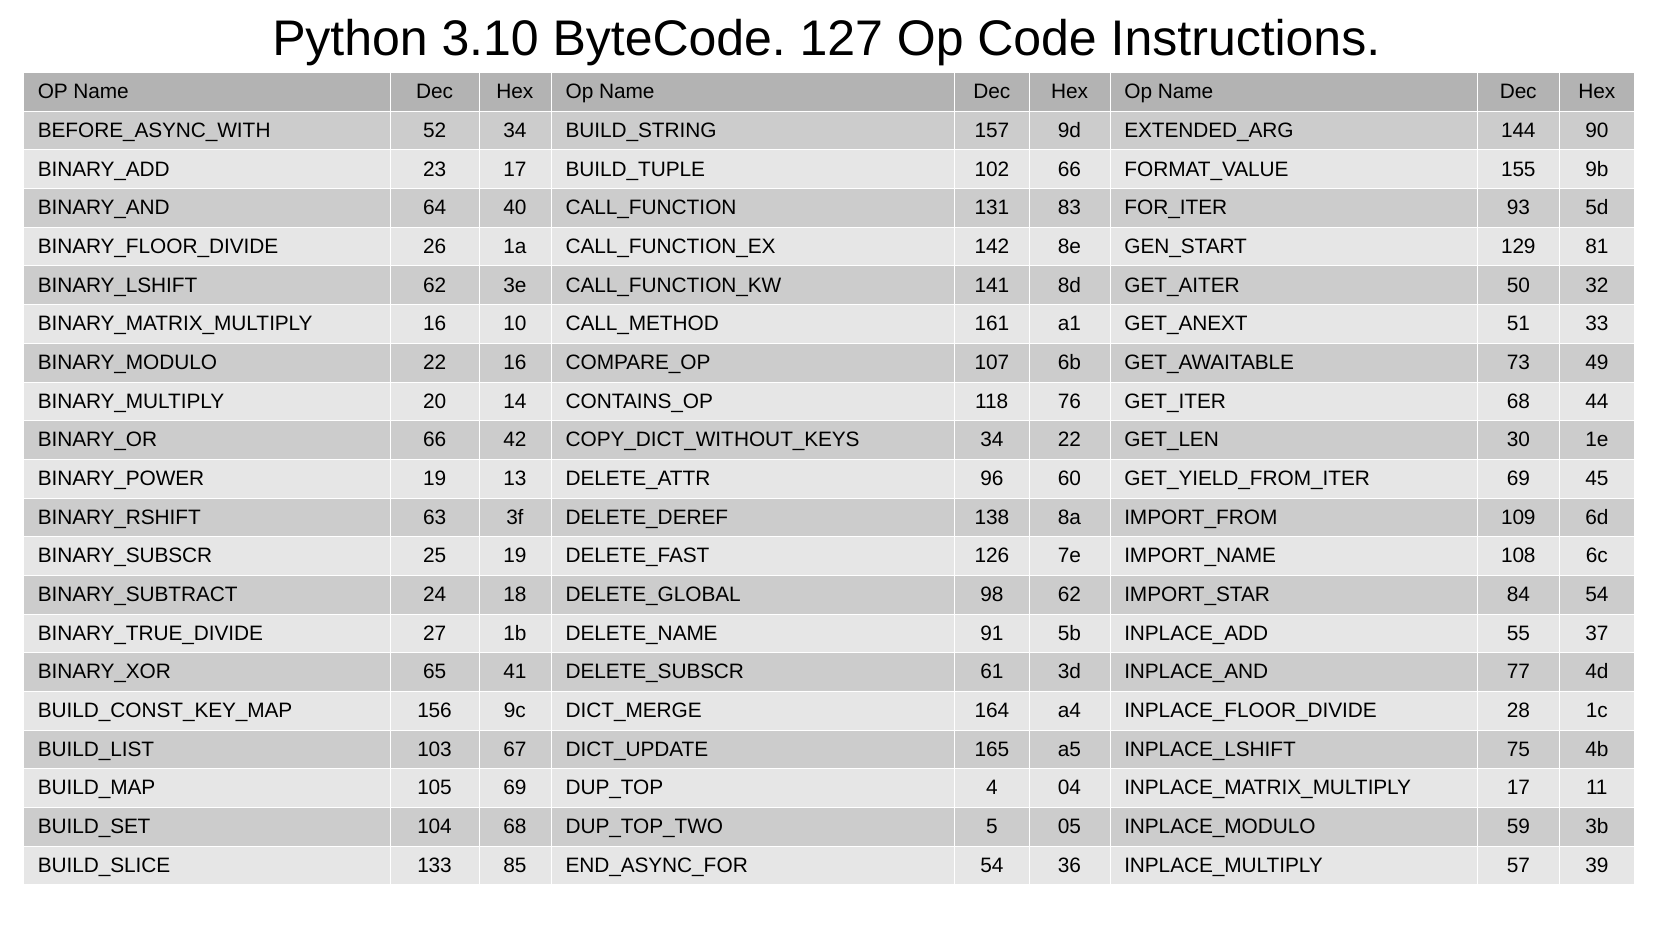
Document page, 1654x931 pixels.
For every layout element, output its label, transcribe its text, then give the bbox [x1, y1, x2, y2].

table_header Dec [1478, 73, 1559, 111]
table_cell GET_YIELD_FROM_ITER [1111, 460, 1477, 498]
table_cell 107 [955, 344, 1029, 382]
table_cell 62 [1030, 576, 1110, 614]
table_cell 9b [1560, 150, 1634, 188]
table_cell GET_AITER [1111, 266, 1477, 304]
table_cell a1 [1030, 305, 1110, 343]
table_cell 118 [955, 383, 1029, 420]
table_cell 76 [1030, 383, 1110, 420]
table_cell 5b [1030, 615, 1110, 652]
table_cell 17 [480, 150, 551, 188]
table_cell 75 [1478, 731, 1559, 768]
table_cell 9d [1030, 112, 1110, 149]
table_cell 131 [955, 189, 1029, 227]
table_cell 04 [1030, 769, 1110, 807]
table_cell BEFORE_ASYNC_WITH [24, 112, 390, 149]
table_cell 66 [391, 421, 479, 459]
table_header Hex [1030, 73, 1110, 111]
table_cell 105 [391, 769, 479, 807]
table_cell 144 [1478, 112, 1559, 149]
table_cell 7e [1030, 537, 1110, 575]
table_cell 5d [1560, 189, 1634, 227]
table_cell BINARY_POWER [24, 460, 390, 498]
table_cell 61 [955, 653, 1029, 691]
table_cell 5 [955, 808, 1029, 846]
table_cell 8e [1030, 228, 1110, 265]
table_cell IMPORT_STAR [1111, 576, 1477, 614]
table_cell BINARY_FLOOR_DIVIDE [24, 228, 390, 265]
table_cell 55 [1478, 615, 1559, 652]
table_cell DELETE_GLOBAL [552, 576, 954, 614]
table_cell DELETE_SUBSCR [552, 653, 954, 691]
table_cell 22 [1030, 421, 1110, 459]
table_cell CALL_FUNCTION_EX [552, 228, 954, 265]
table_cell 19 [391, 460, 479, 498]
table_cell COPY_DICT_WITHOUT_KEYS [552, 421, 954, 459]
table_cell 156 [391, 692, 479, 730]
table_cell 22 [391, 344, 479, 382]
table_cell 16 [480, 344, 551, 382]
table_cell 11 [1560, 769, 1634, 807]
table_cell 64 [391, 189, 479, 227]
table_cell DICT_MERGE [552, 692, 954, 730]
table_cell 4d [1560, 653, 1634, 691]
table_cell BUILD_SLICE [24, 847, 390, 884]
table_cell GET_LEN [1111, 421, 1477, 459]
table_cell 68 [1478, 383, 1559, 420]
table_cell 49 [1560, 344, 1634, 382]
table_cell 91 [955, 615, 1029, 652]
table_cell DUP_TOP [552, 769, 954, 807]
table_cell 30 [1478, 421, 1559, 459]
table_cell 103 [391, 731, 479, 768]
table_header OP Name [24, 73, 390, 111]
table_cell BUILD_SET [24, 808, 390, 846]
table_cell 62 [391, 266, 479, 304]
table_cell BINARY_RSHIFT [24, 499, 390, 536]
table_cell INPLACE_AND [1111, 653, 1477, 691]
table_cell 164 [955, 692, 1029, 730]
table_cell 24 [391, 576, 479, 614]
table_cell BINARY_OR [24, 421, 390, 459]
table_cell 52 [391, 112, 479, 149]
table_cell BINARY_SUBSCR [24, 537, 390, 575]
table_cell BINARY_ADD [24, 150, 390, 188]
table_cell GET_ANEXT [1111, 305, 1477, 343]
table_cell 165 [955, 731, 1029, 768]
table_cell 81 [1560, 228, 1634, 265]
table_cell 85 [480, 847, 551, 884]
table_cell DELETE_NAME [552, 615, 954, 652]
table_cell 93 [1478, 189, 1559, 227]
table_cell 3d [1030, 653, 1110, 691]
table_cell BINARY_TRUE_DIVIDE [24, 615, 390, 652]
table_cell INPLACE_MULTIPLY [1111, 847, 1477, 884]
table_cell 45 [1560, 460, 1634, 498]
table_cell INPLACE_MODULO [1111, 808, 1477, 846]
table_cell 54 [1560, 576, 1634, 614]
table_cell 28 [1478, 692, 1559, 730]
table_cell BINARY_XOR [24, 653, 390, 691]
table_cell INPLACE_LSHIFT [1111, 731, 1477, 768]
table_cell 8a [1030, 499, 1110, 536]
table_cell 41 [480, 653, 551, 691]
table_cell INPLACE_ADD [1111, 615, 1477, 652]
table_cell FORMAT_VALUE [1111, 150, 1477, 188]
table_cell 104 [391, 808, 479, 846]
table_cell a4 [1030, 692, 1110, 730]
table_cell 4b [1560, 731, 1634, 768]
table_cell 3e [480, 266, 551, 304]
table_cell 141 [955, 266, 1029, 304]
table_cell 155 [1478, 150, 1559, 188]
table_header Hex [480, 73, 551, 111]
table_cell 65 [391, 653, 479, 691]
table_cell BUILD_LIST [24, 731, 390, 768]
table_cell DELETE_FAST [552, 537, 954, 575]
table_cell END_ASYNC_FOR [552, 847, 954, 884]
table_cell 40 [480, 189, 551, 227]
table_cell COMPARE_OP [552, 344, 954, 382]
table_cell GEN_START [1111, 228, 1477, 265]
table_cell 98 [955, 576, 1029, 614]
table_cell 50 [1478, 266, 1559, 304]
table_cell 66 [1030, 150, 1110, 188]
table_cell IMPORT_FROM [1111, 499, 1477, 536]
table_cell GET_AWAITABLE [1111, 344, 1477, 382]
table_cell BINARY_MATRIX_MULTIPLY [24, 305, 390, 343]
table_cell 42 [480, 421, 551, 459]
table_cell BUILD_STRING [552, 112, 954, 149]
table_cell DICT_UPDATE [552, 731, 954, 768]
table_cell EXTENDED_ARG [1111, 112, 1477, 149]
table_header Dec [391, 73, 479, 111]
table_cell 129 [1478, 228, 1559, 265]
table_cell 37 [1560, 615, 1634, 652]
table_cell 3f [480, 499, 551, 536]
table_cell a5 [1030, 731, 1110, 768]
table_cell 83 [1030, 189, 1110, 227]
table_cell 8d [1030, 266, 1110, 304]
table_cell 1c [1560, 692, 1634, 730]
title Python 3.10 ByteCode. 127 Op Code Instructions. [82, 1, 1571, 72]
table_cell 68 [480, 808, 551, 846]
table_cell BINARY_LSHIFT [24, 266, 390, 304]
table_cell 57 [1478, 847, 1559, 884]
table_cell 34 [955, 421, 1029, 459]
table_cell 90 [1560, 112, 1634, 149]
table_cell 63 [391, 499, 479, 536]
table_cell BUILD_TUPLE [552, 150, 954, 188]
table_cell 23 [391, 150, 479, 188]
table_cell 9c [480, 692, 551, 730]
table_cell 69 [1478, 460, 1559, 498]
table_cell 32 [1560, 266, 1634, 304]
table_cell 84 [1478, 576, 1559, 614]
table_cell 39 [1560, 847, 1634, 884]
table_cell CONTAINS_OP [552, 383, 954, 420]
table_cell 108 [1478, 537, 1559, 575]
table_cell 19 [480, 537, 551, 575]
table_cell BINARY_MODULO [24, 344, 390, 382]
table_cell INPLACE_MATRIX_MULTIPLY [1111, 769, 1477, 807]
table_cell 69 [480, 769, 551, 807]
table_cell 60 [1030, 460, 1110, 498]
table_cell INPLACE_FLOOR_DIVIDE [1111, 692, 1477, 730]
table_cell 109 [1478, 499, 1559, 536]
table_cell 67 [480, 731, 551, 768]
table_cell FOR_ITER [1111, 189, 1477, 227]
table_cell 161 [955, 305, 1029, 343]
table_cell 34 [480, 112, 551, 149]
table_cell 157 [955, 112, 1029, 149]
table_cell 18 [480, 576, 551, 614]
table_cell 73 [1478, 344, 1559, 382]
table_cell BUILD_CONST_KEY_MAP [24, 692, 390, 730]
table_cell 77 [1478, 653, 1559, 691]
table_cell BINARY_SUBTRACT [24, 576, 390, 614]
table_cell 1a [480, 228, 551, 265]
table_cell 126 [955, 537, 1029, 575]
table_cell 10 [480, 305, 551, 343]
table_cell BINARY_AND [24, 189, 390, 227]
table_cell 6c [1560, 537, 1634, 575]
table_cell CALL_FUNCTION_KW [552, 266, 954, 304]
table_header Op Name [552, 73, 954, 111]
table_cell 1e [1560, 421, 1634, 459]
table_header Dec [955, 73, 1029, 111]
table_cell 20 [391, 383, 479, 420]
table_header Op Name [1111, 73, 1477, 111]
table_cell BUILD_MAP [24, 769, 390, 807]
table_cell DUP_TOP_TWO [552, 808, 954, 846]
table_cell 59 [1478, 808, 1559, 846]
table_cell 6b [1030, 344, 1110, 382]
table_cell CALL_METHOD [552, 305, 954, 343]
table_cell 44 [1560, 383, 1634, 420]
table_cell DELETE_ATTR [552, 460, 954, 498]
table_header Hex [1560, 73, 1634, 111]
table_cell 13 [480, 460, 551, 498]
table_cell 14 [480, 383, 551, 420]
table_cell 33 [1560, 305, 1634, 343]
table_cell DELETE_DEREF [552, 499, 954, 536]
table_cell 54 [955, 847, 1029, 884]
table_cell 102 [955, 150, 1029, 188]
table_cell 26 [391, 228, 479, 265]
table_cell 6d [1560, 499, 1634, 536]
table_cell 36 [1030, 847, 1110, 884]
table_cell 1b [480, 615, 551, 652]
table_cell BINARY_MULTIPLY [24, 383, 390, 420]
table_cell CALL_FUNCTION [552, 189, 954, 227]
table_cell 4 [955, 769, 1029, 807]
table_cell 51 [1478, 305, 1559, 343]
table_cell 27 [391, 615, 479, 652]
table_cell 138 [955, 499, 1029, 536]
table_cell 05 [1030, 808, 1110, 846]
table_cell 142 [955, 228, 1029, 265]
table_cell 3b [1560, 808, 1634, 846]
table_cell 17 [1478, 769, 1559, 807]
table_cell 96 [955, 460, 1029, 498]
table_cell 16 [391, 305, 479, 343]
table_cell GET_ITER [1111, 383, 1477, 420]
table_cell 25 [391, 537, 479, 575]
table_cell IMPORT_NAME [1111, 537, 1477, 575]
table_cell 133 [391, 847, 479, 884]
